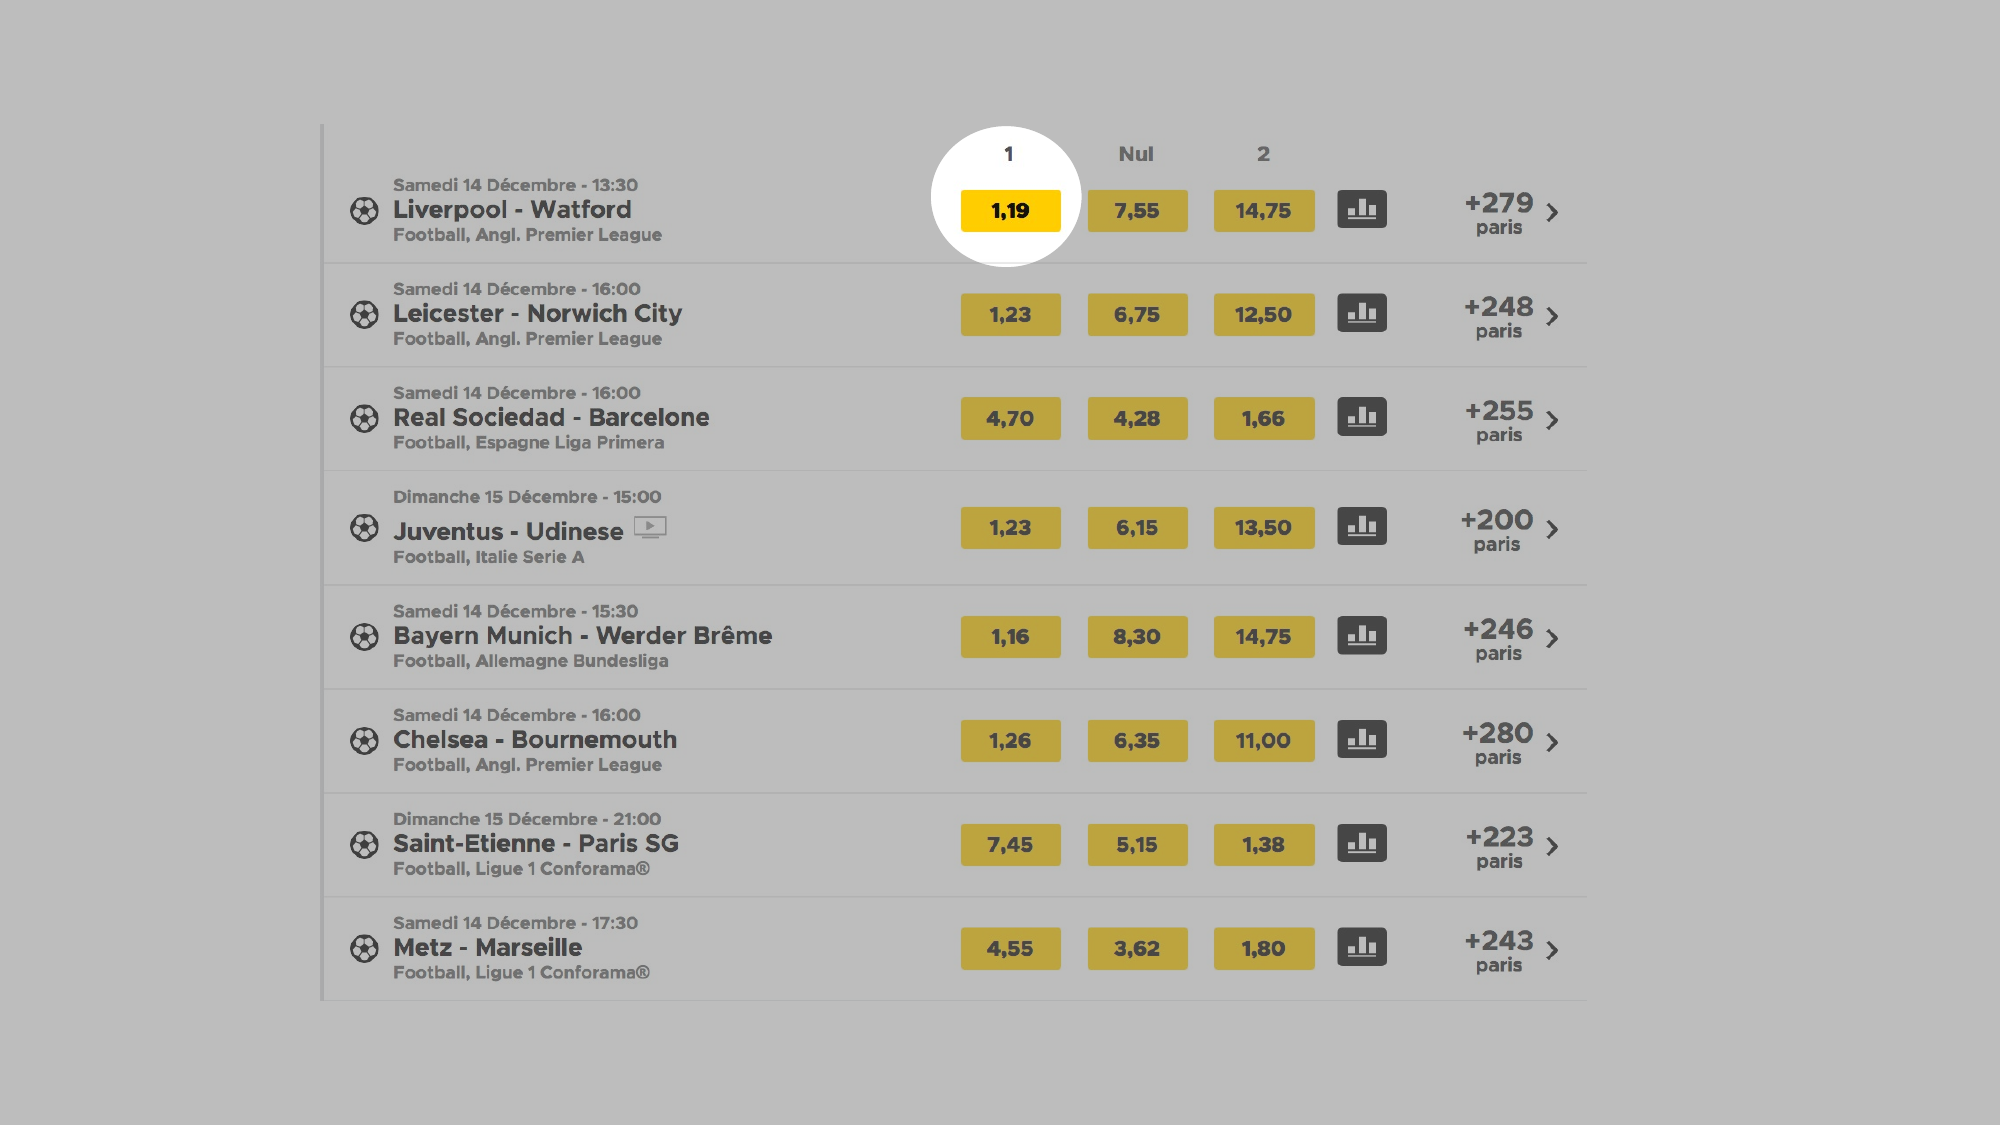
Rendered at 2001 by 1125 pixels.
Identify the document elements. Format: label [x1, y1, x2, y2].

text_box [0, 0, 2000, 1125]
picture [931, 127, 1081, 267]
